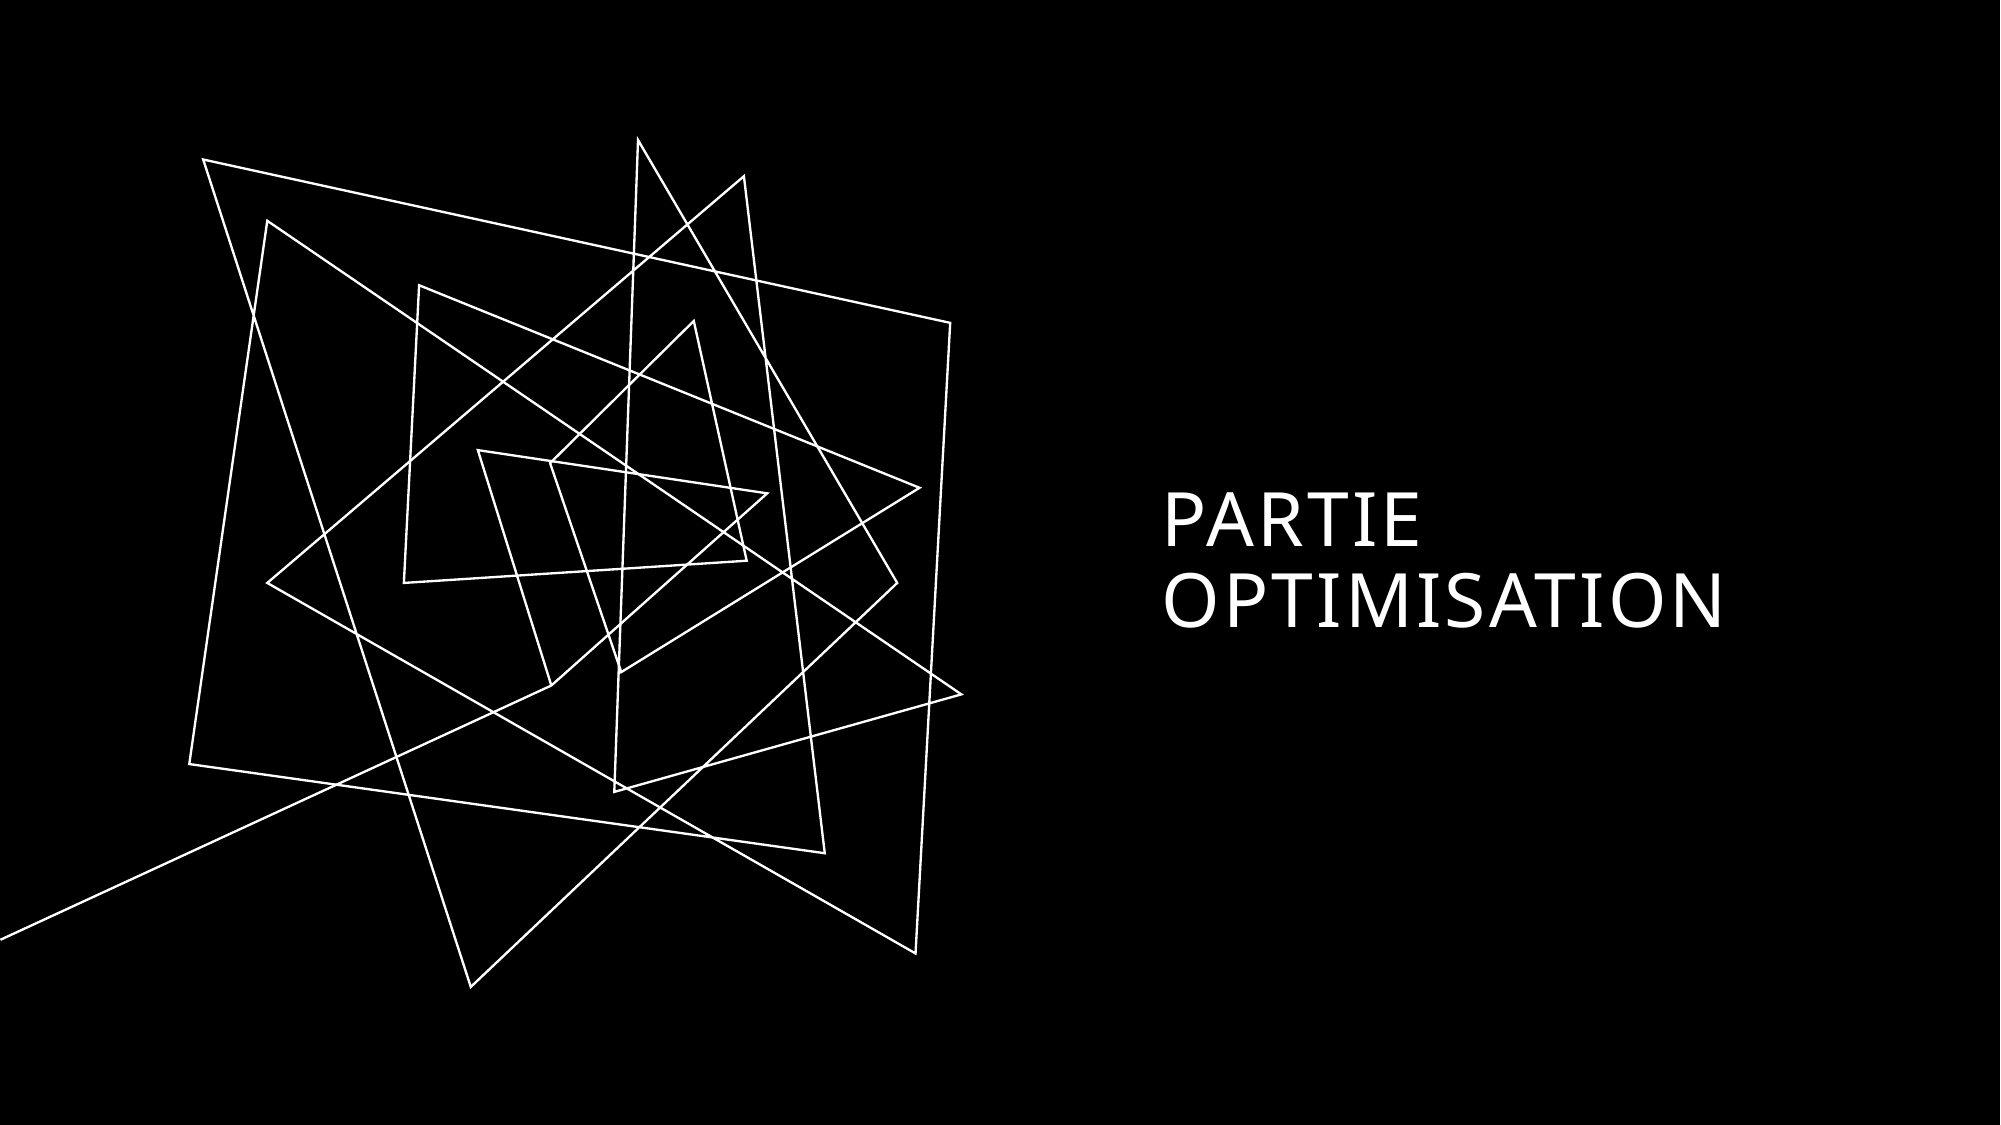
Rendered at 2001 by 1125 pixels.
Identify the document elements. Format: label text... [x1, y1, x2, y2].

title Partie Optimisation [1146, 421, 1833, 704]
